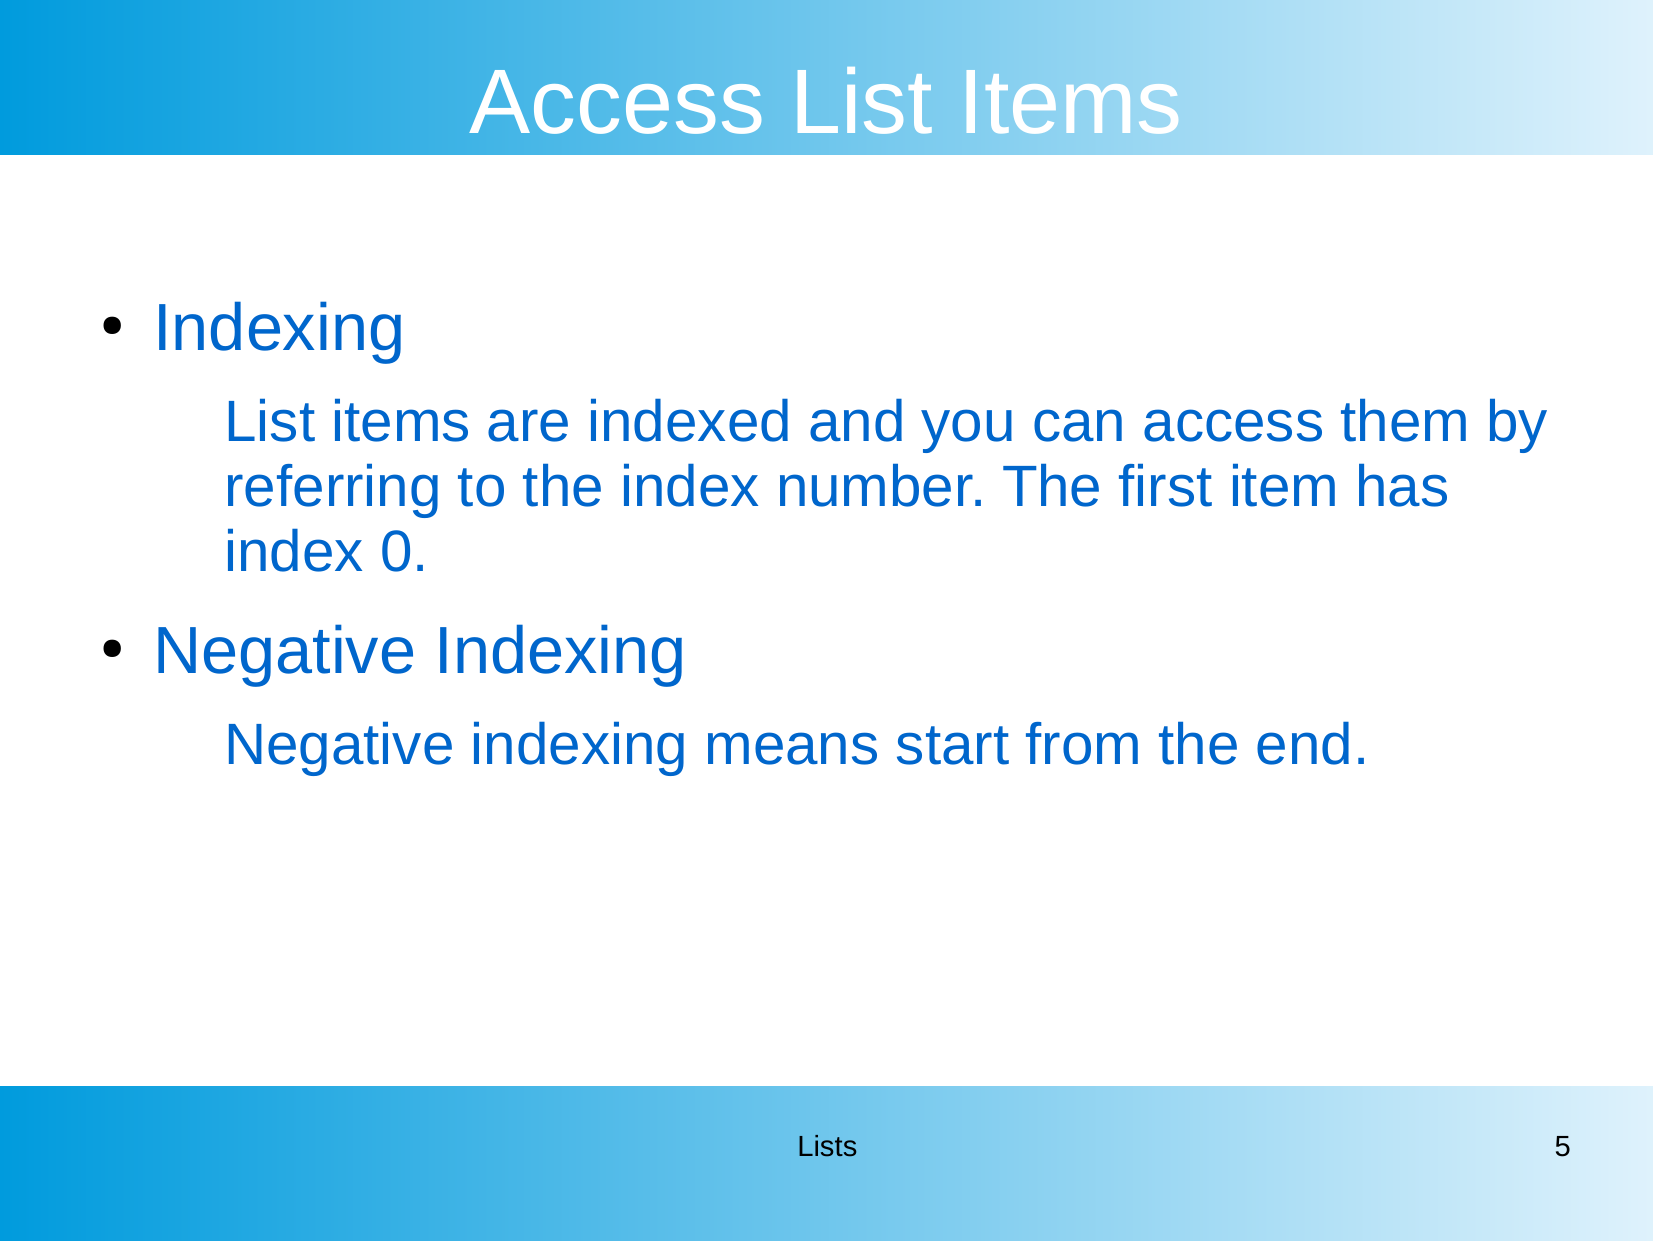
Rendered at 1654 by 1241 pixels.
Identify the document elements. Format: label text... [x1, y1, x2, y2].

title Access List Items [82, 49, 1571, 155]
list Indexing List items are indexed and you can access them by referring to the index number. The first item has index 0. Negative Indexing Negative indexing means start from the end. [82, 290, 1571, 1010]
